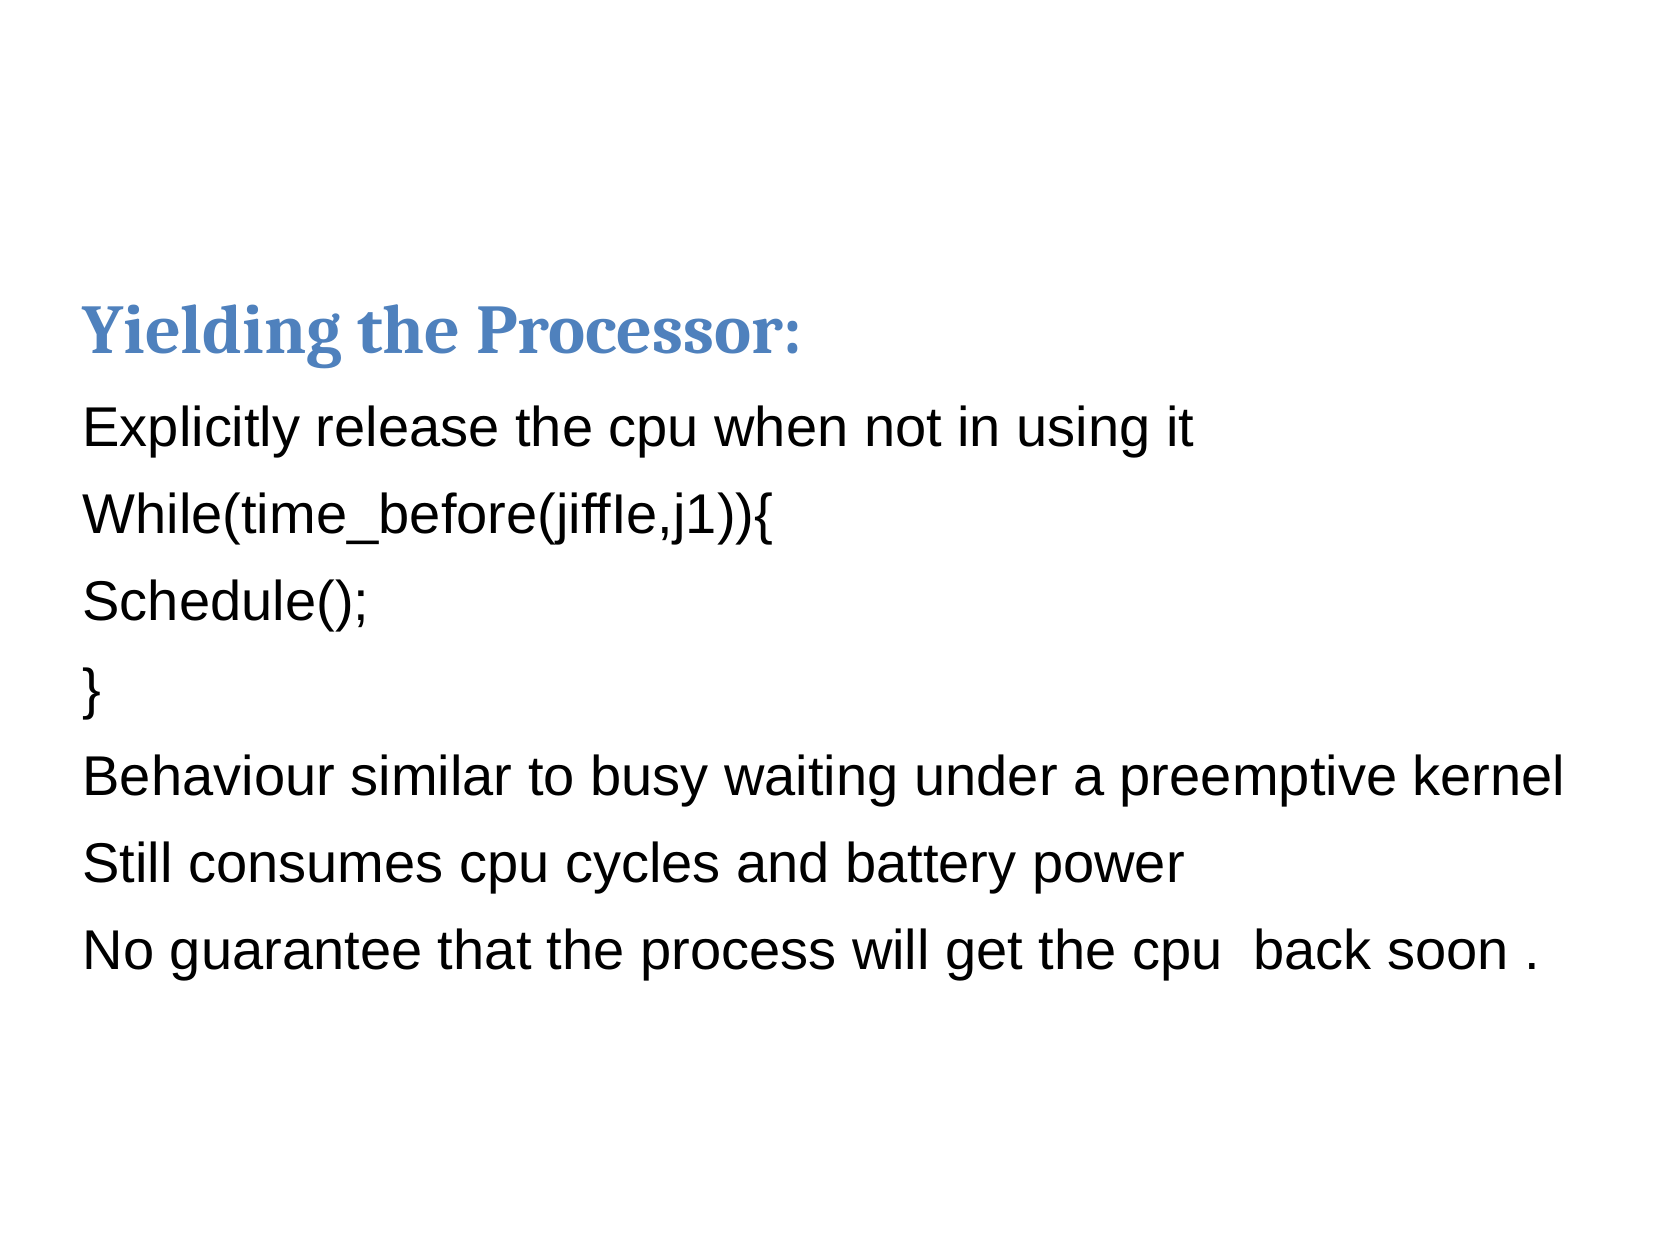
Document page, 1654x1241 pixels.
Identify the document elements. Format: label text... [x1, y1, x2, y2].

list Yielding the Processor: Explicitly release the cpu when not in using it While(time_before(jiffIe,j1)){ Schedule(); } Behaviour similar to busy waiting under a preemptive kernel Still consumes cpu cycles and battery power No guarantee that the process will get the cpu back soon . [82, 290, 1571, 1010]
